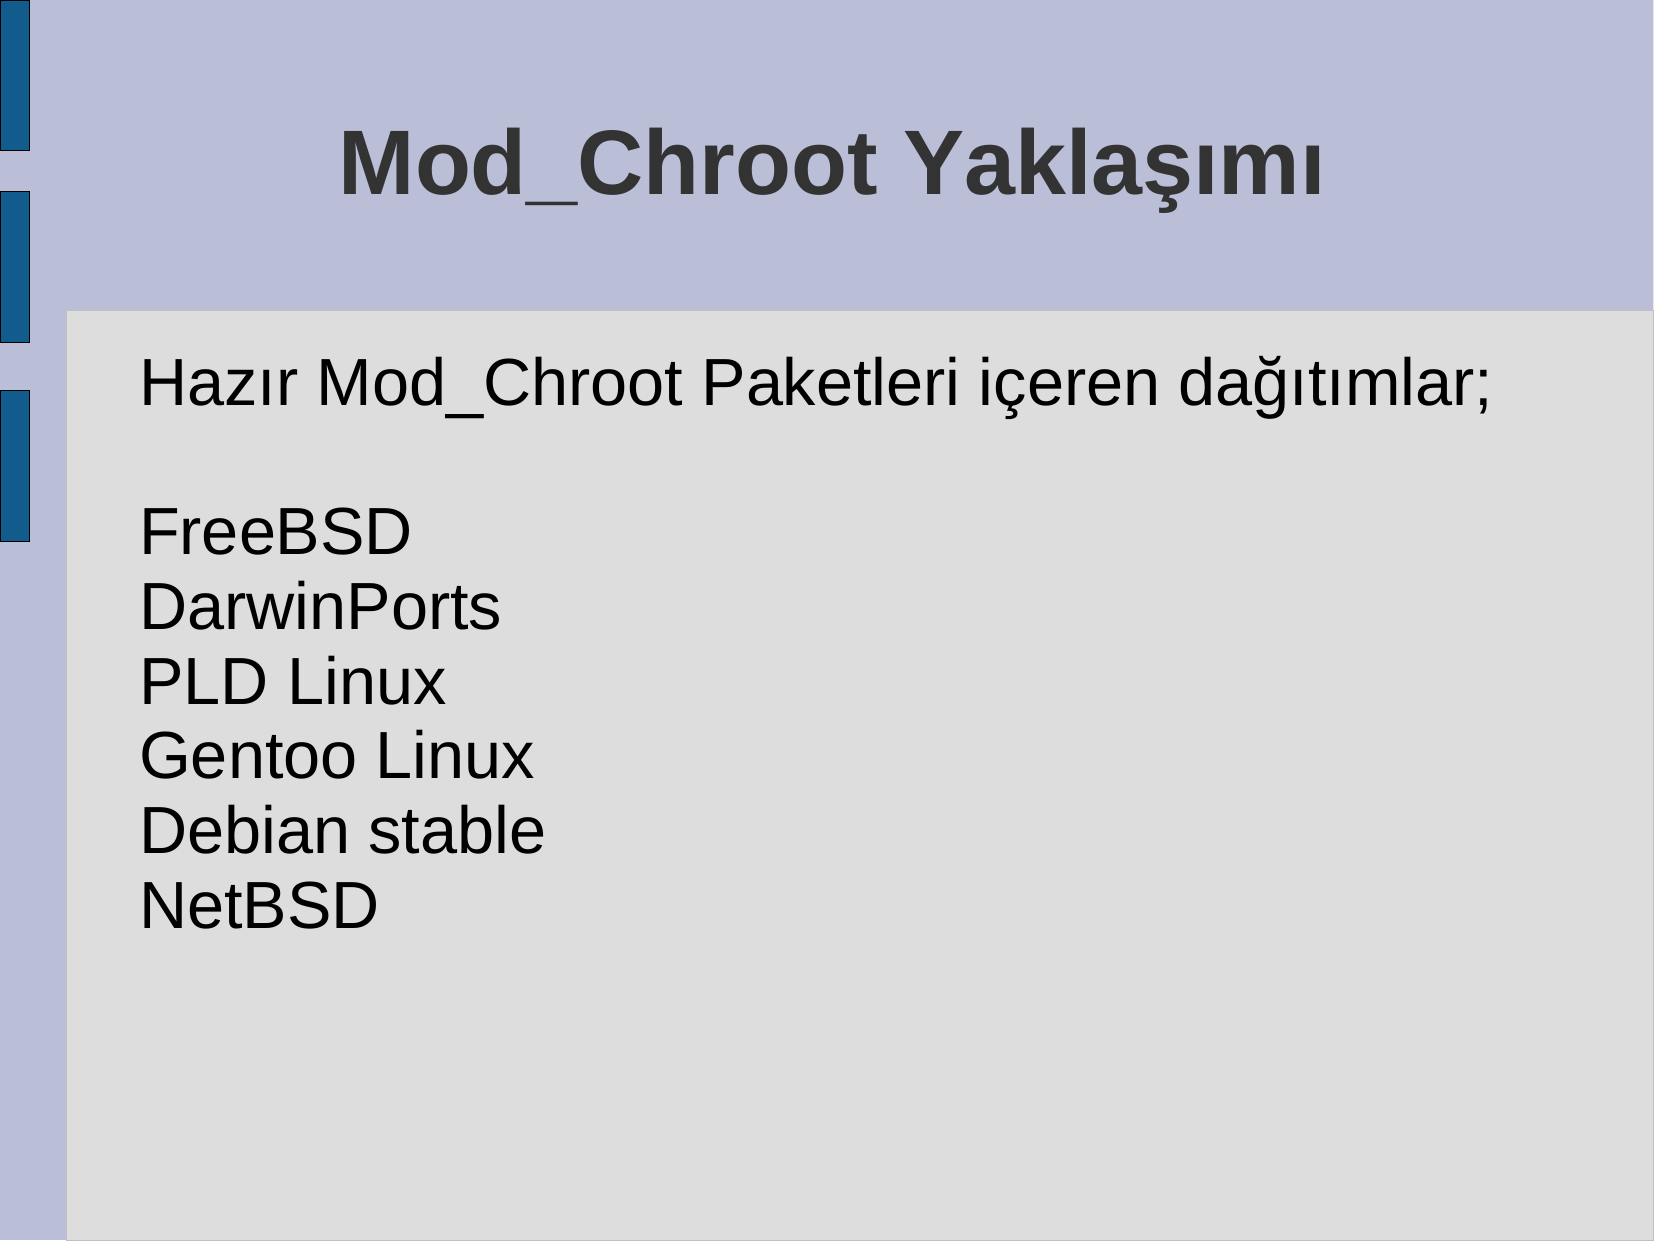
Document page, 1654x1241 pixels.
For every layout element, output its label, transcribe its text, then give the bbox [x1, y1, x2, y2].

list Hazır Mod_Chroot Paketleri içeren dağıtımlar; FreeBSD DarwinPorts PLD Linux Gentoo Linux Debian stable NetBSD [121, 344, 1534, 1127]
title Mod_Chroot Yaklaşımı [118, 59, 1531, 267]
